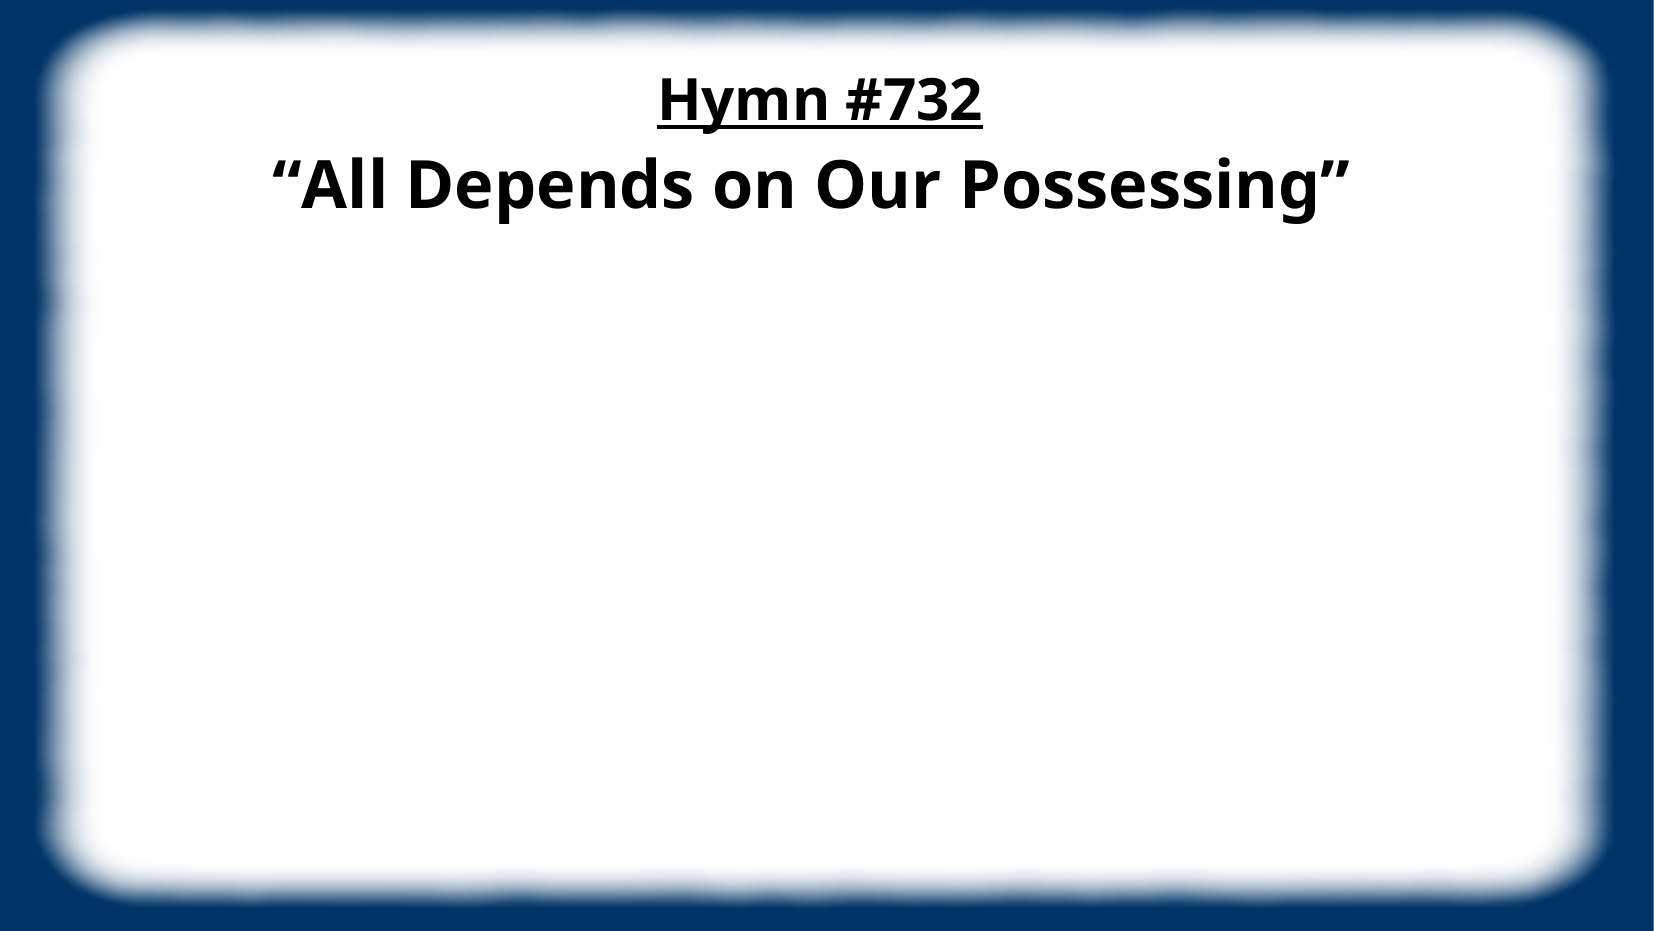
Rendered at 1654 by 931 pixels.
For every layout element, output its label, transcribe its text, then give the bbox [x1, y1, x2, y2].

text_box Hymn #732 “All Depends on Our Possessing” [95, 50, 1546, 232]
picture [0, 0, 1654, 931]
